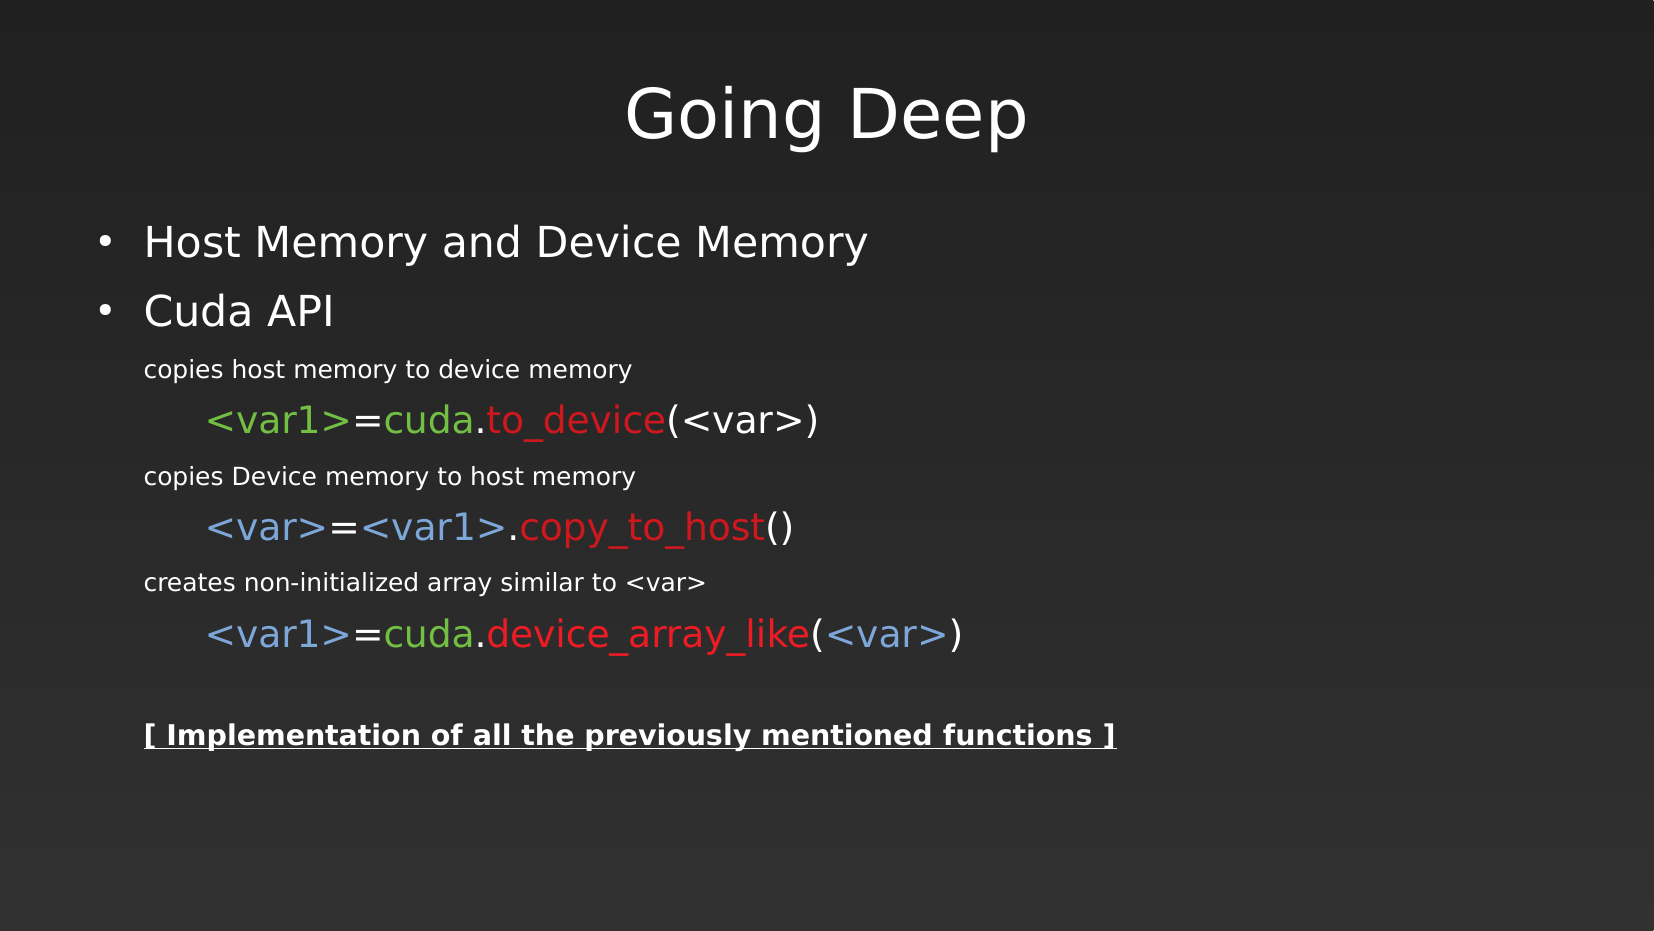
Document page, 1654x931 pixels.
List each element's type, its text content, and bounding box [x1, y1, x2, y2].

list Host Memory and Device Memory Cuda API copies host memory to device memory <var1>=cuda.to_device(<var>) copies Device memory to host memory <var>=<var1>.copy_to_host() creates non-initialized array similar to <var> <var1>=cuda.device_array_like(<var>) [ Implementation of all the previously mentioned functions ] [82, 217, 1571, 758]
title Going Deep [82, 37, 1571, 193]
